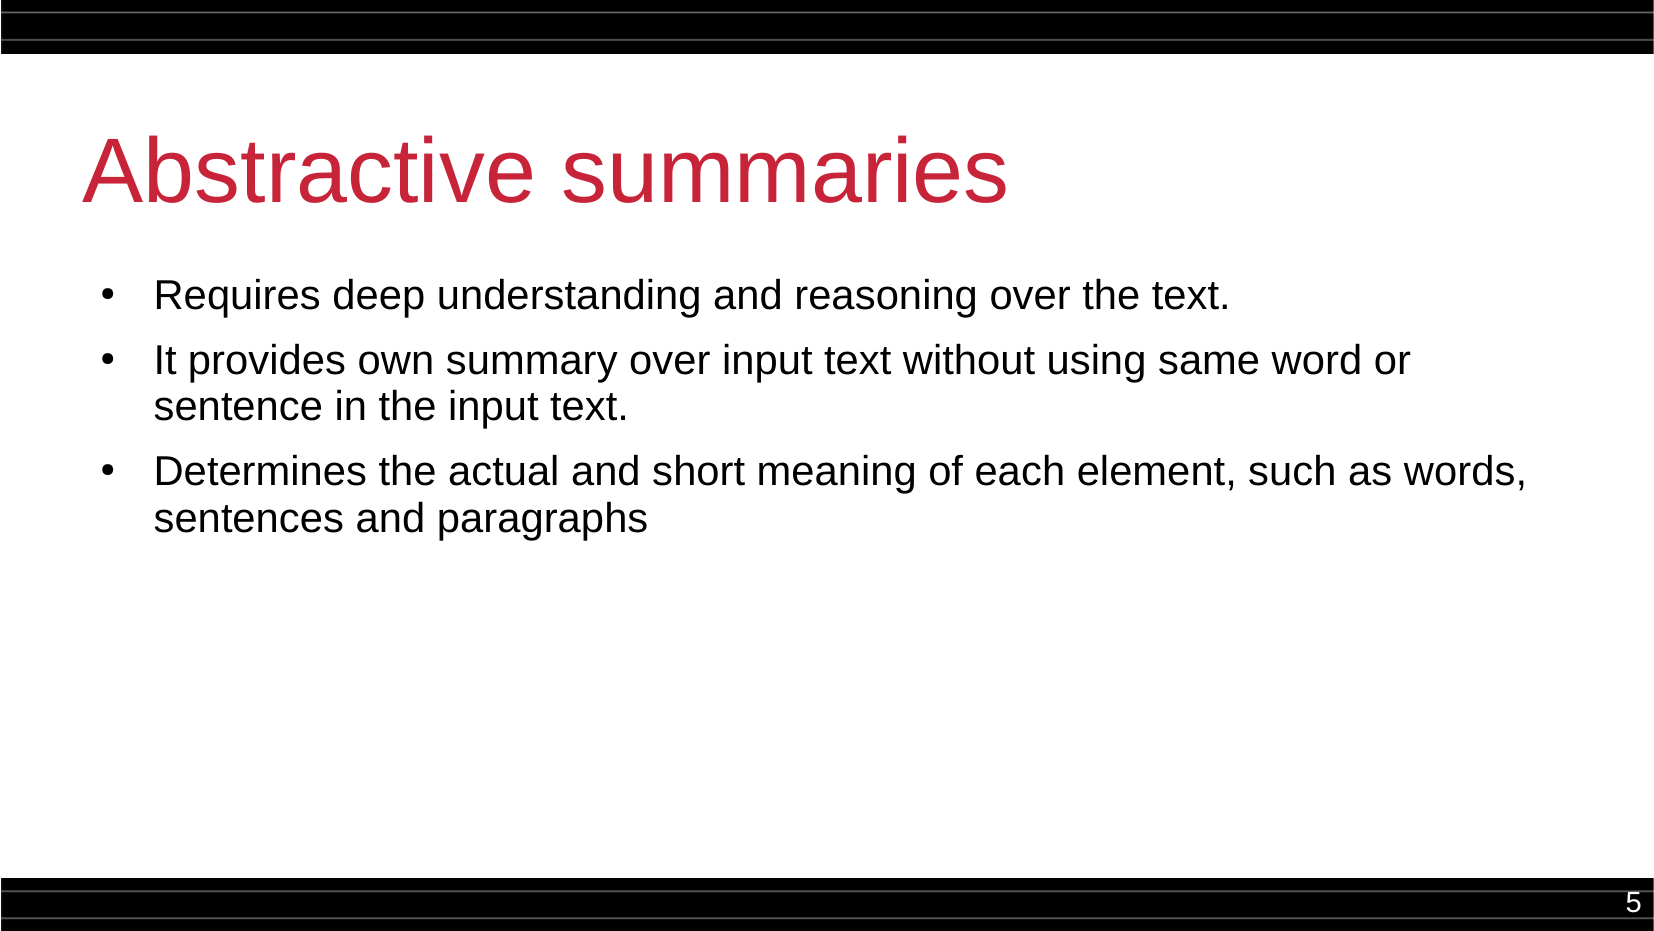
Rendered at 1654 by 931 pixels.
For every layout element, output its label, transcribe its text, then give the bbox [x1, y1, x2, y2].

picture [1, 0, 1654, 54]
title Abstractive summaries [82, 92, 1571, 249]
picture [1, 878, 1654, 931]
list Requires deep understanding and reasoning over the text. It provides own summary over input text without using same word or sentence in the input text. Determines the actual and short meaning of each element, such as words, sentences and paragraphs [82, 271, 1571, 758]
